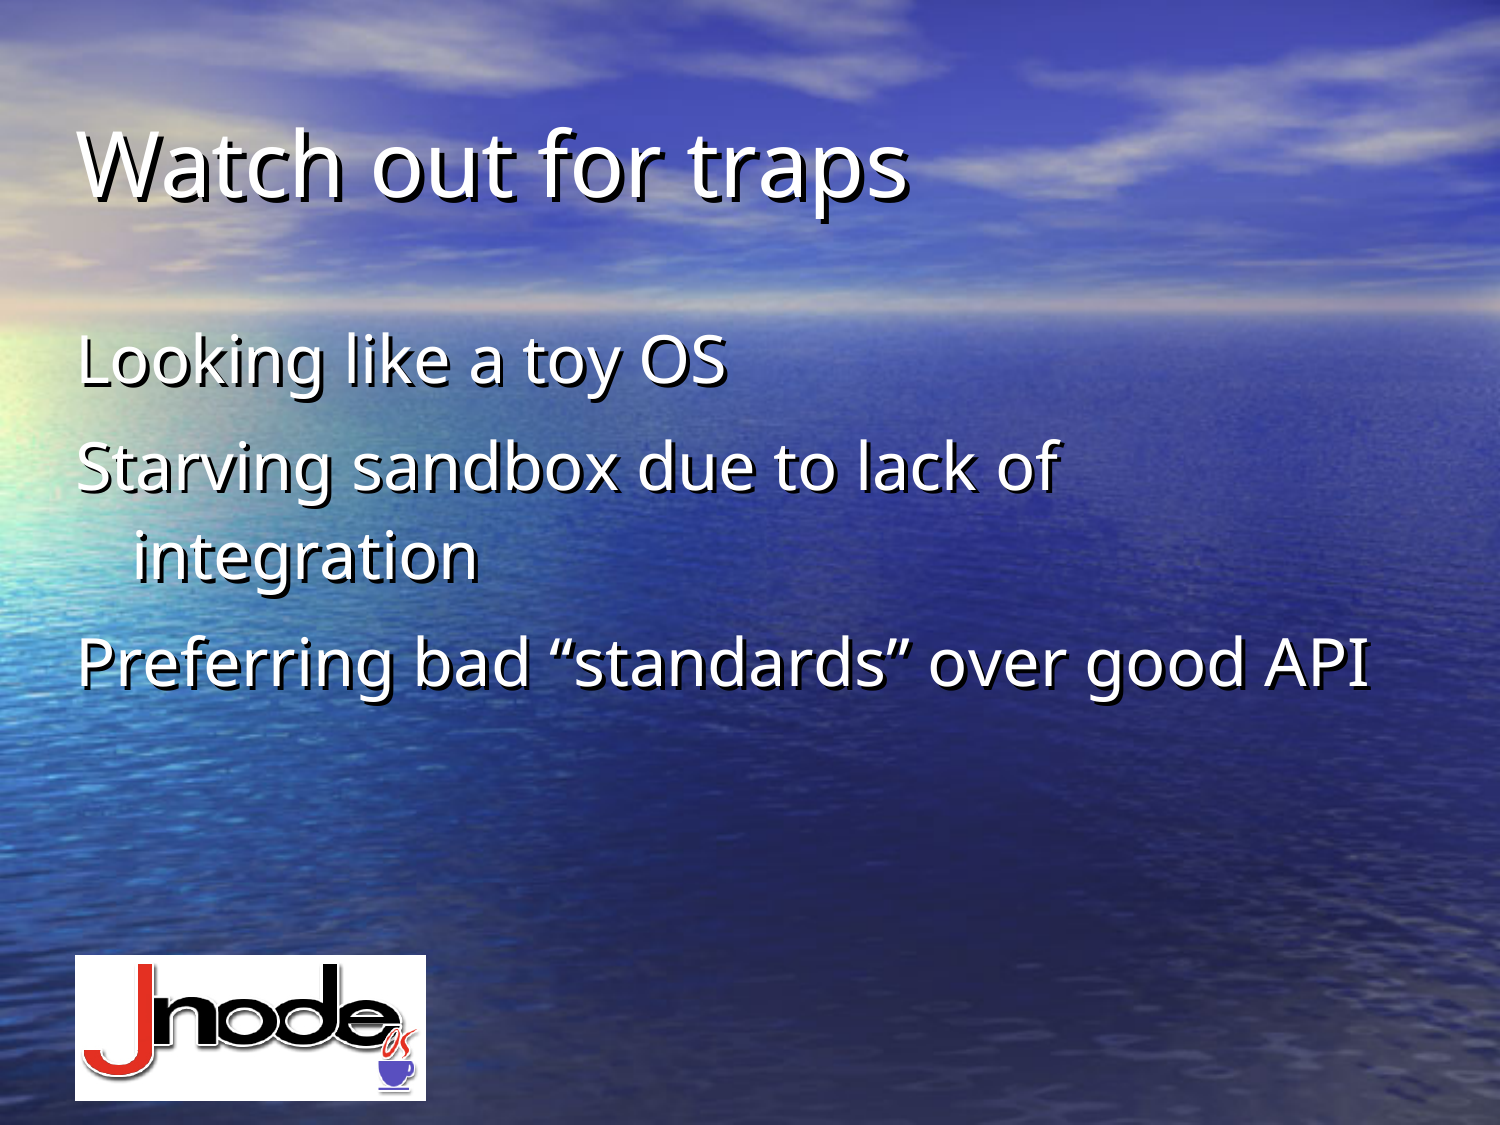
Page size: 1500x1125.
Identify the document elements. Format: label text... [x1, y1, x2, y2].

title Watch out for traps [75, 47, 1426, 276]
picture [0, 0, 1500, 1125]
list Looking like a toy OS Starving sandbox due to lack of integration Preferring bad “standards” over good API [75, 312, 1426, 988]
